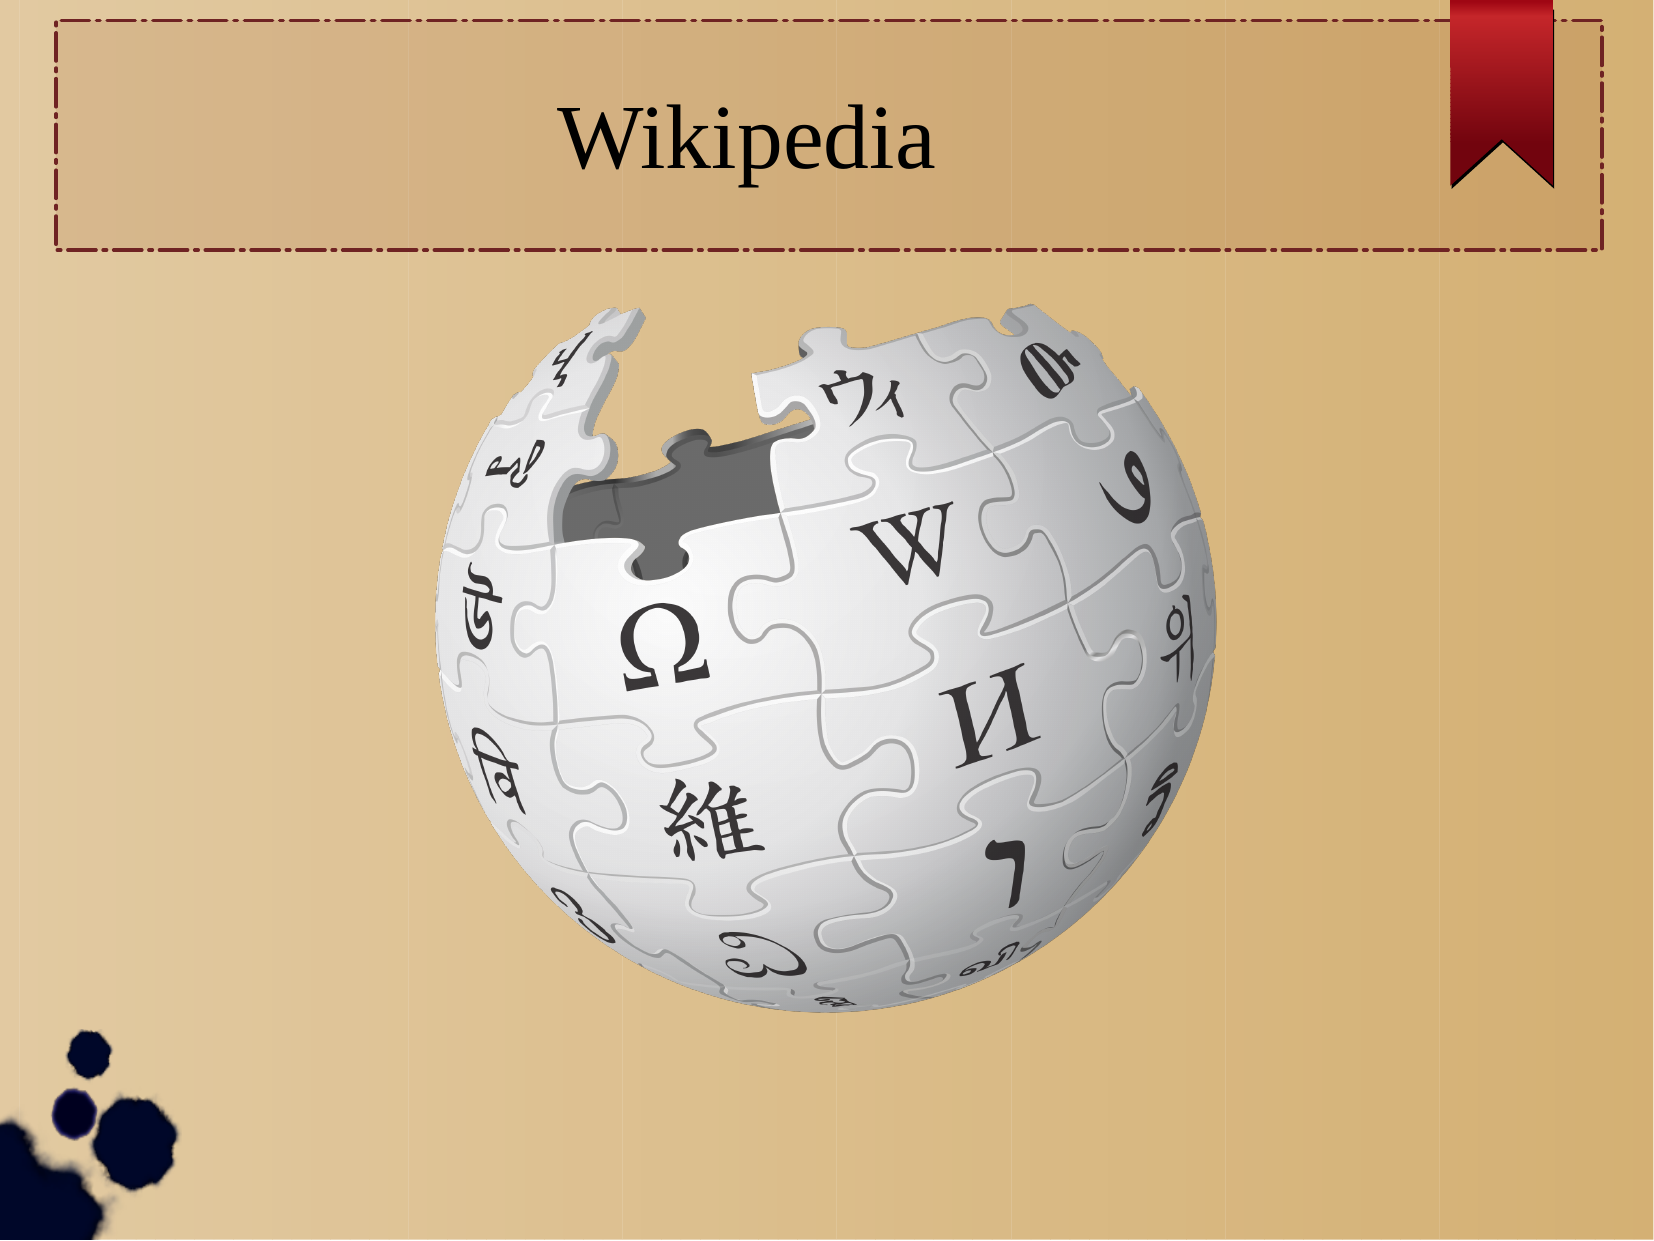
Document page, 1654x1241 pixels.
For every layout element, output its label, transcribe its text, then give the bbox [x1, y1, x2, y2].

title Wikipedia [82, 47, 1412, 229]
picture [432, 299, 1221, 1019]
